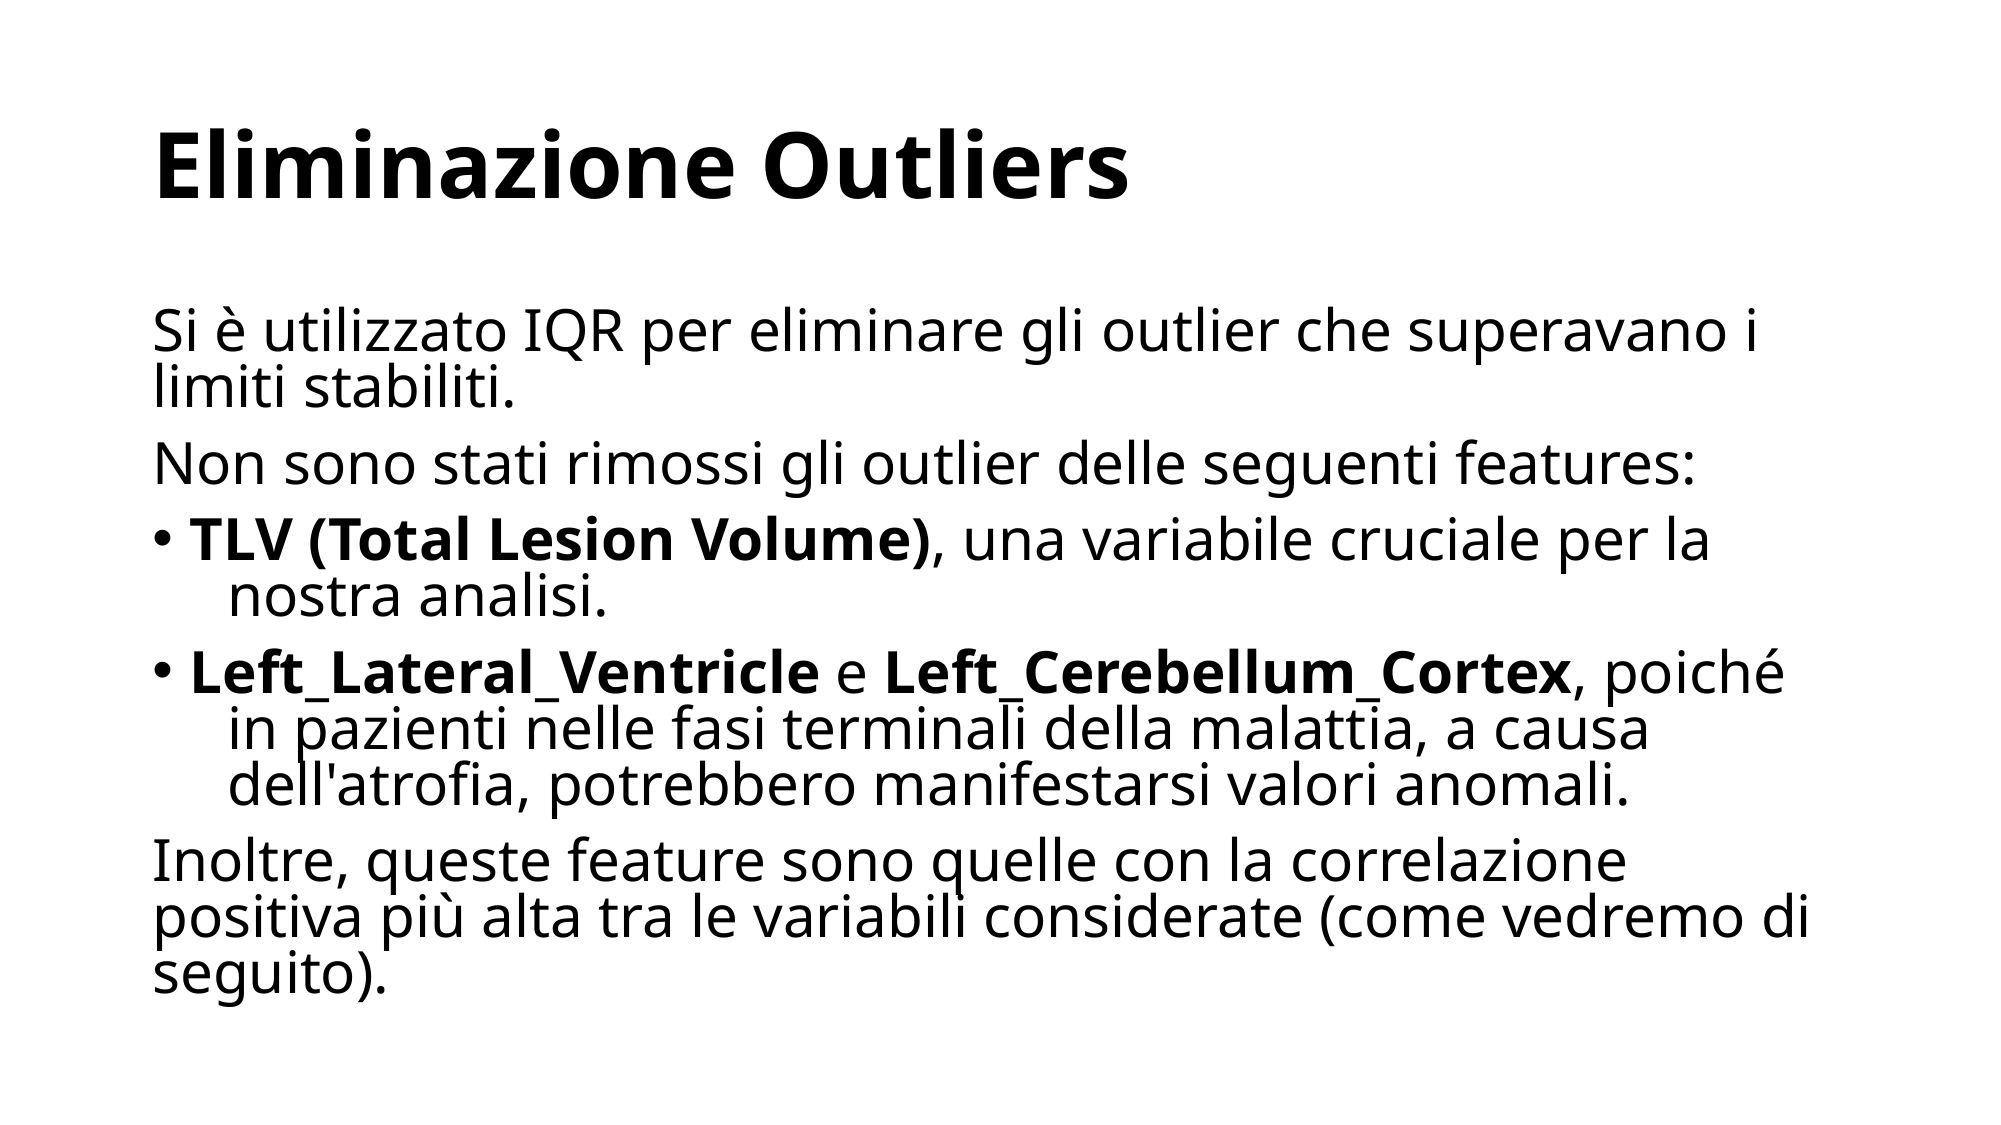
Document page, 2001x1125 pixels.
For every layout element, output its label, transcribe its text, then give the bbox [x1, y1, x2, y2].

title Eliminazione Outliers [137, 59, 1863, 278]
list Si è utilizzato IQR per eliminare gli outlier che superavano i limiti stabiliti. Non sono stati rimossi gli outlier delle seguenti features: TLV (Total Lesion Volume), una variabile cruciale per la nostra analisi. Left_Lateral_Ventricle e Left_Cerebellum_Cortex, poiché in pazienti nelle fasi terminali della malattia, a causa dell'atrofia, potrebbero manifestarsi valori anomali. Inoltre, queste feature sono quelle con la correlazione positiva più alta tra le variabili considerate (come vedremo di seguito). [137, 299, 1863, 1014]
